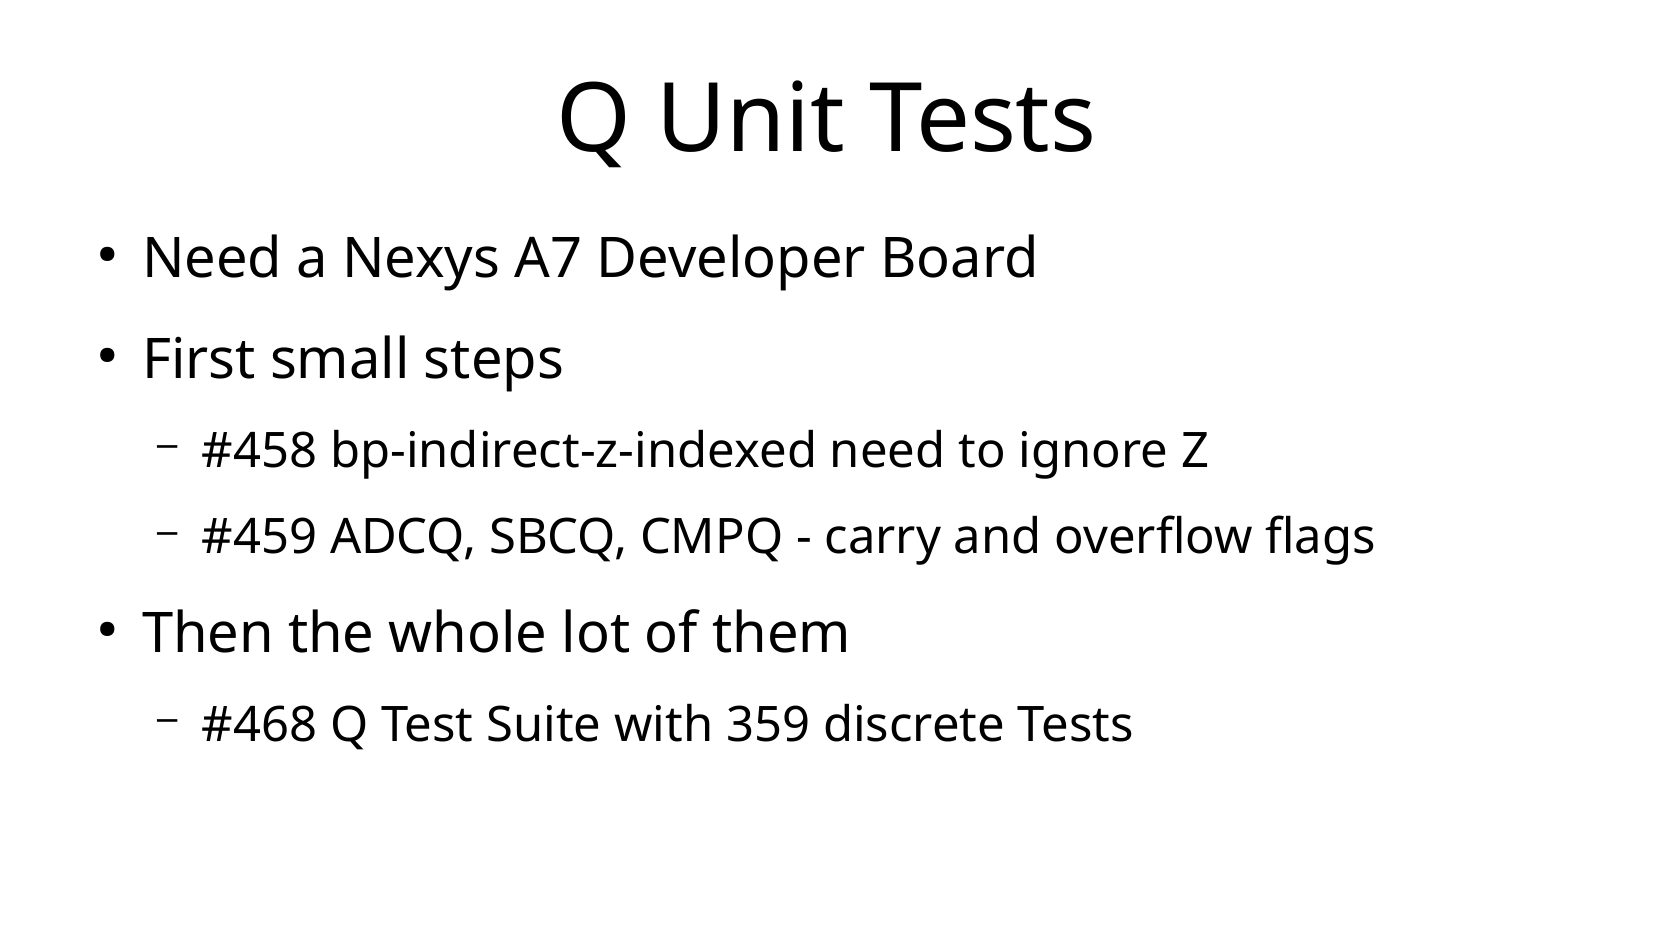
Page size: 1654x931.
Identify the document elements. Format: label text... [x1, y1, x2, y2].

list Need a Nexys A7 Developer Board First small steps #458 bp-indirect-z-indexed need to ignore Z #459 ADCQ, SBCQ, CMPQ - carry and overflow flags Then the whole lot of them #468 Q Test Suite with 359 discrete Tests [82, 217, 1571, 757]
title Q Unit Tests [82, 37, 1571, 193]
